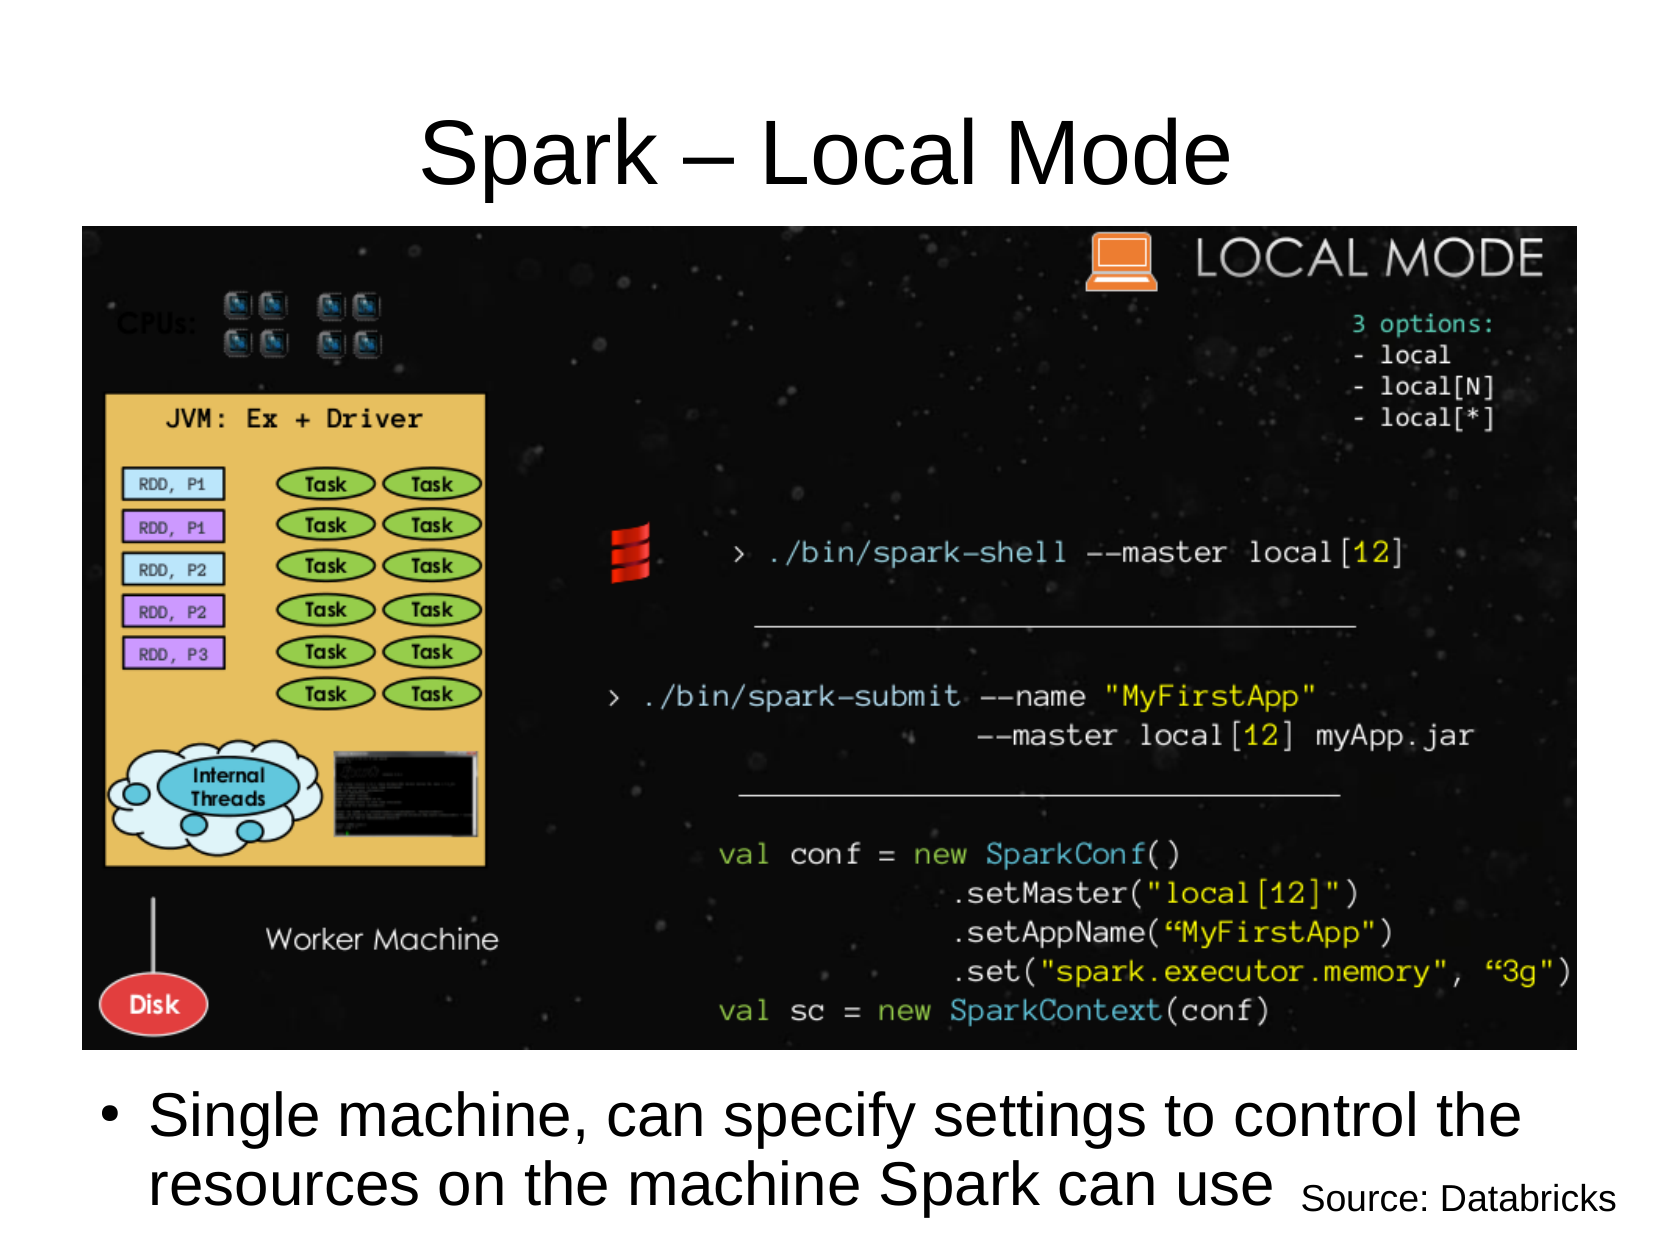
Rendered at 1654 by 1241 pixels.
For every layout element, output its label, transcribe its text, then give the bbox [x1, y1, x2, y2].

picture [82, 226, 1577, 1051]
text_box Source: Databricks [1215, 1170, 1653, 1231]
list Single machine, can specify settings to control the resources on the machine Spark can use [82, 1080, 1571, 1220]
title Spark – Local Mode [82, 49, 1571, 226]
